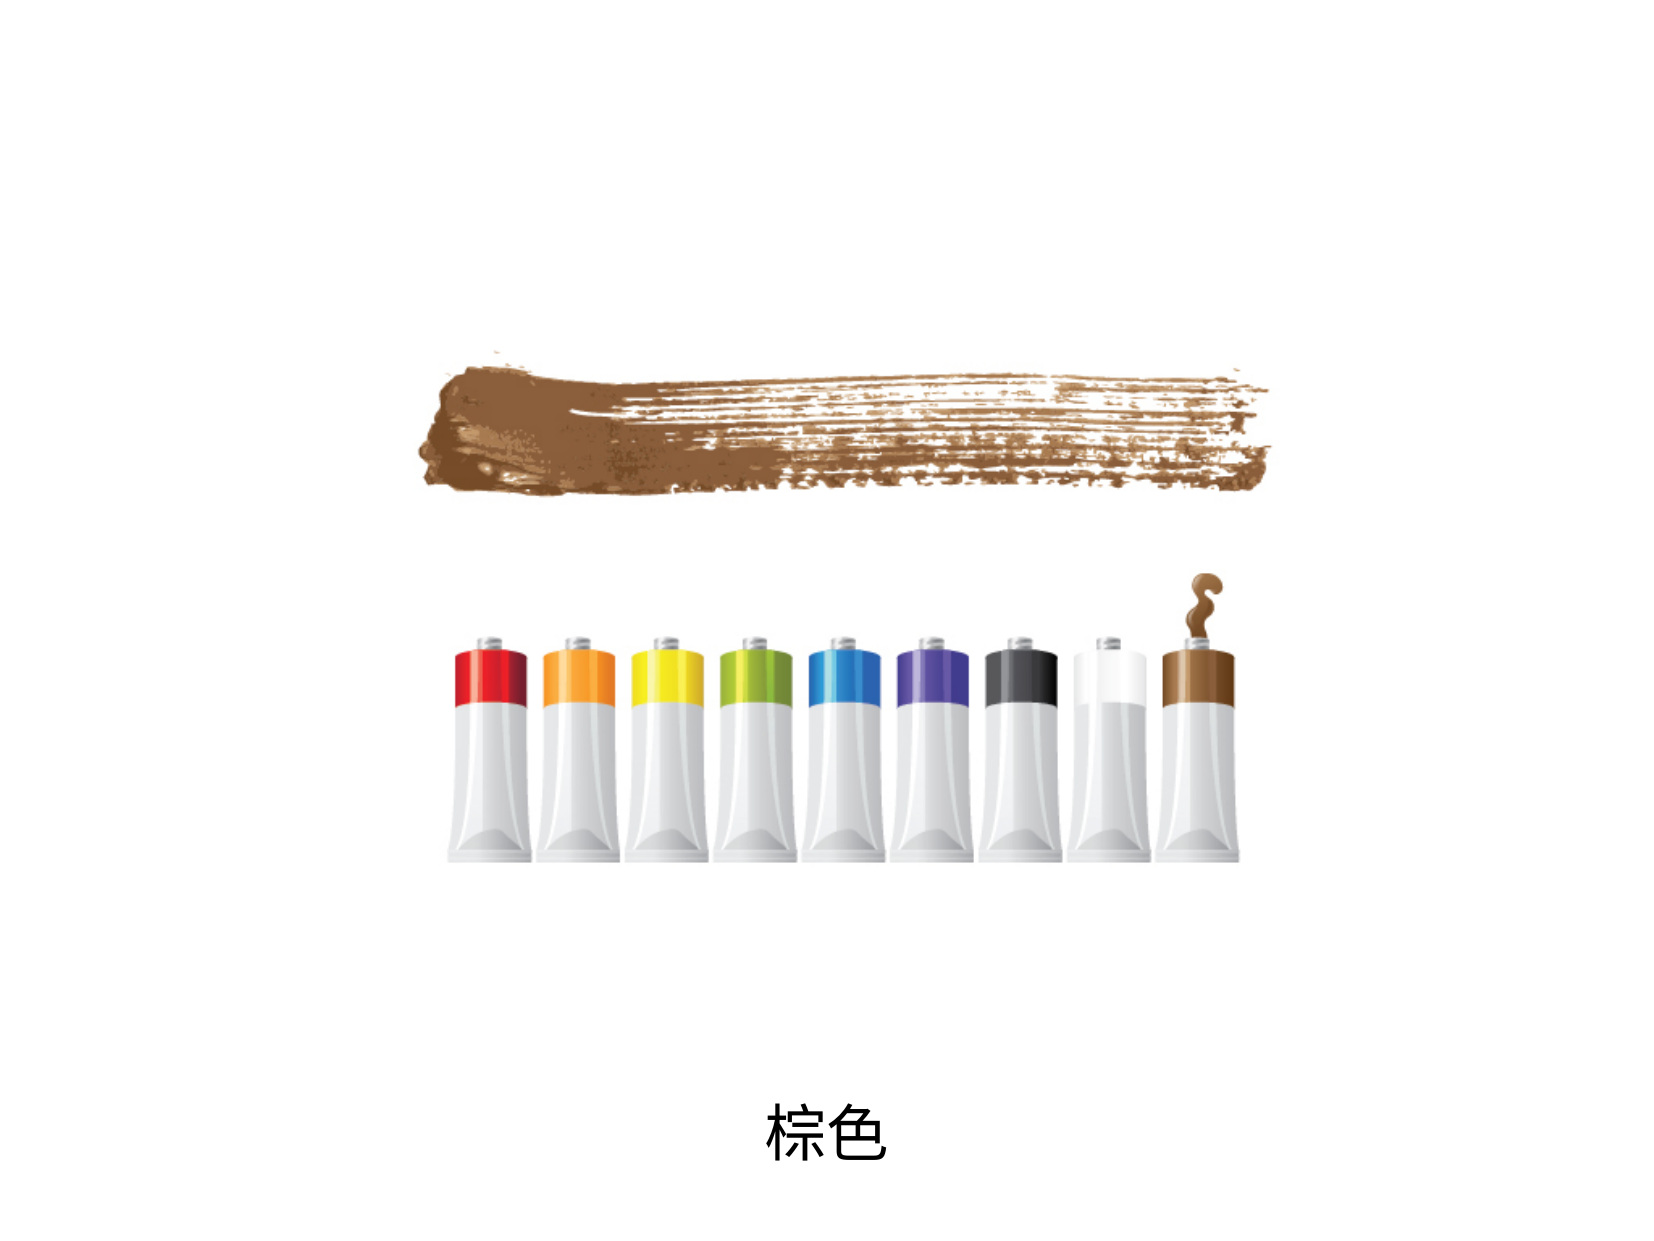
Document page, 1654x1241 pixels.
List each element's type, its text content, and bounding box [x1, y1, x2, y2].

title 棕色 [82, 1025, 1571, 1233]
picture [0, 0, 1654, 1241]
